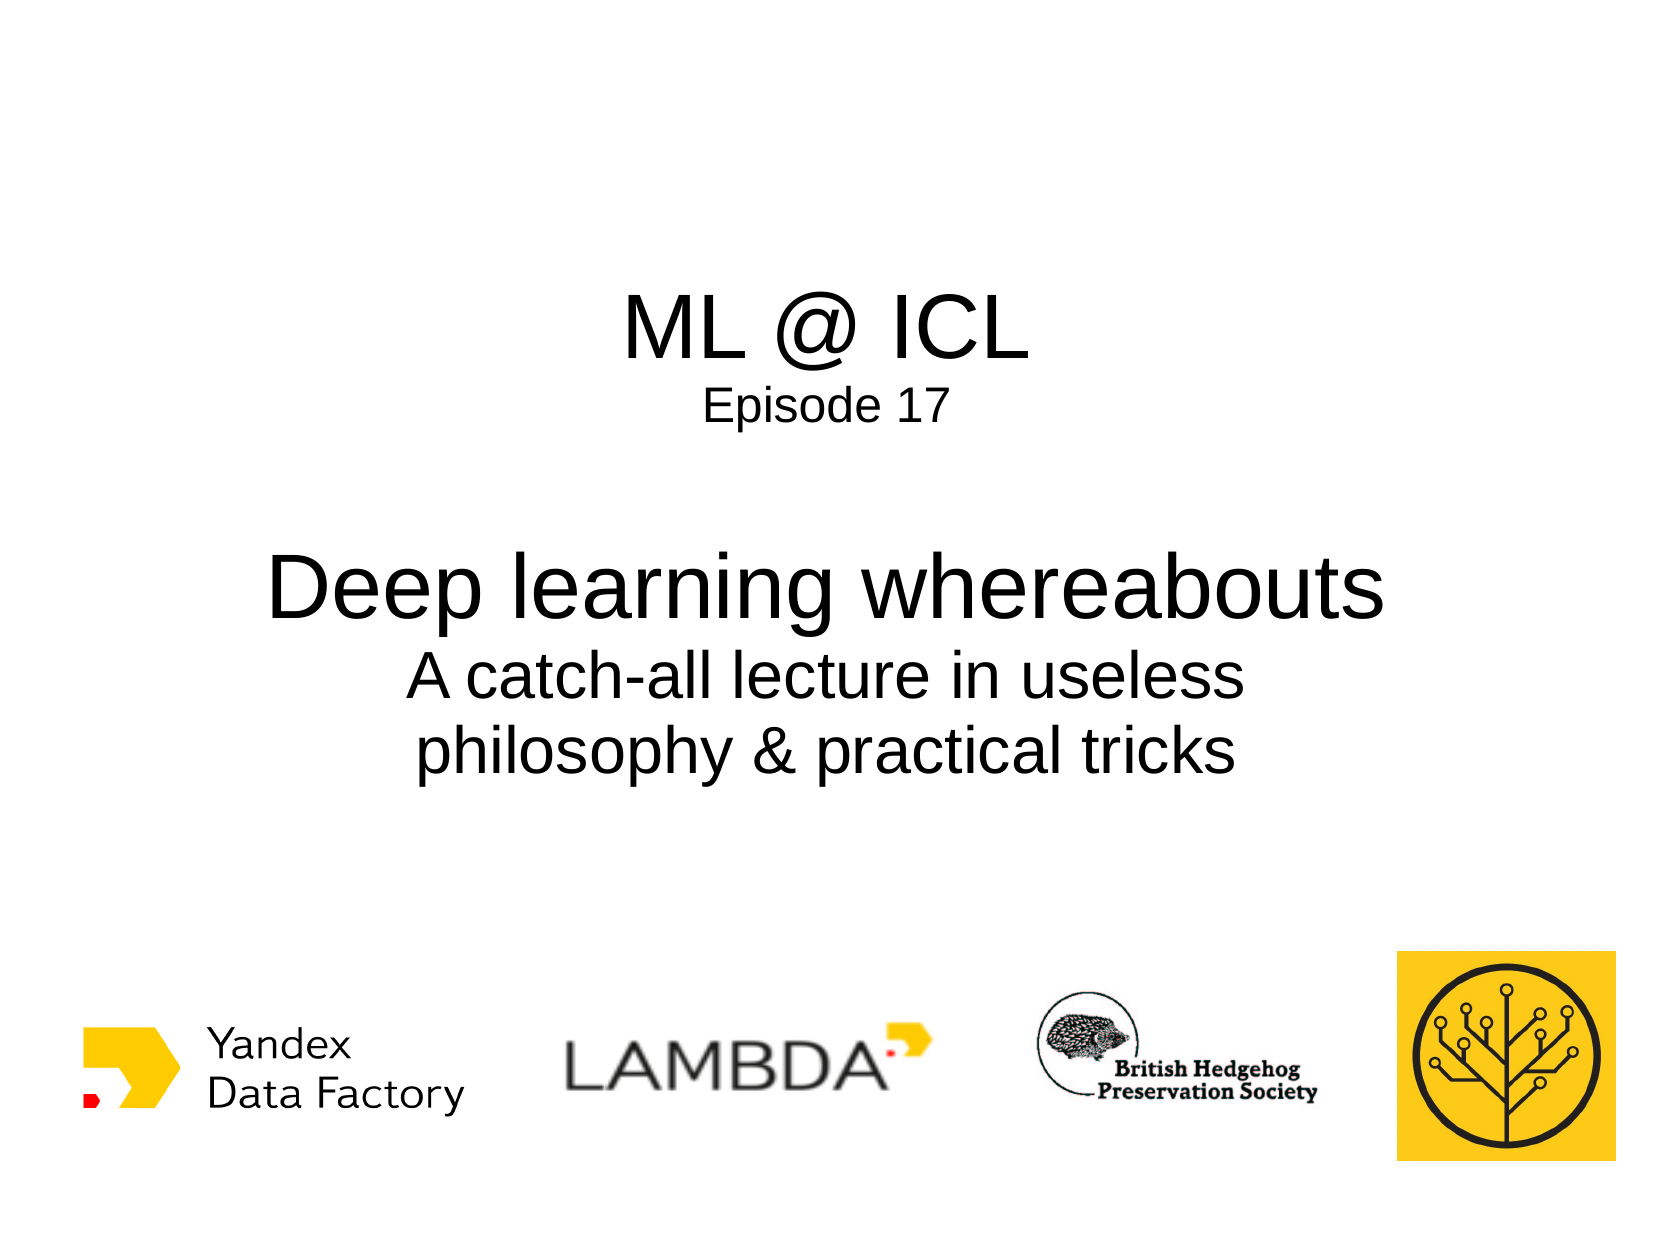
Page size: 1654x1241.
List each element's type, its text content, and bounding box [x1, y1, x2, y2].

picture [0, 887, 952, 1227]
title ML @ ICL Episode 17 Deep learning whereabouts A catch-all lecture in useless philosophy & practical tricks [82, 274, 1571, 892]
picture [992, 942, 1616, 1200]
